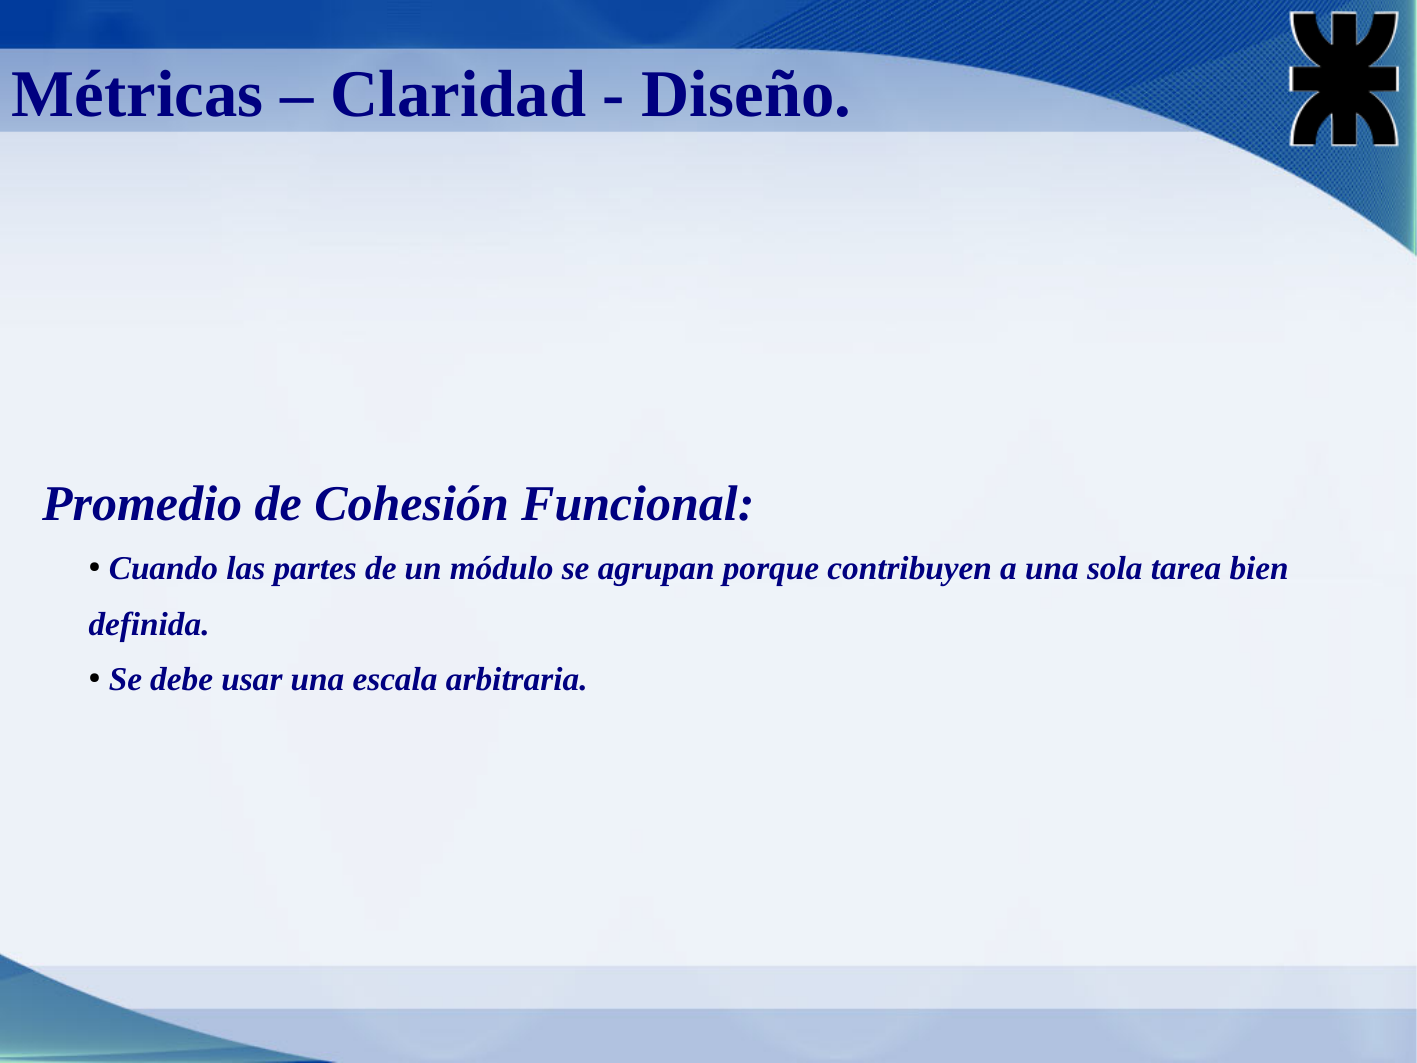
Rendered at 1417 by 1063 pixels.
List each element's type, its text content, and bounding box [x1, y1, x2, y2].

picture [0, 0, 1417, 1063]
title Métricas – Claridad - Diseño. [11, 5, 1004, 183]
subtitle Promedio de Cohesión Funcional: Cuando las partes de un módulo se agrupan porque contribuyen a una sola tarea bien definida. Se debe usar una escala arbitraria. [29, 177, 1329, 969]
